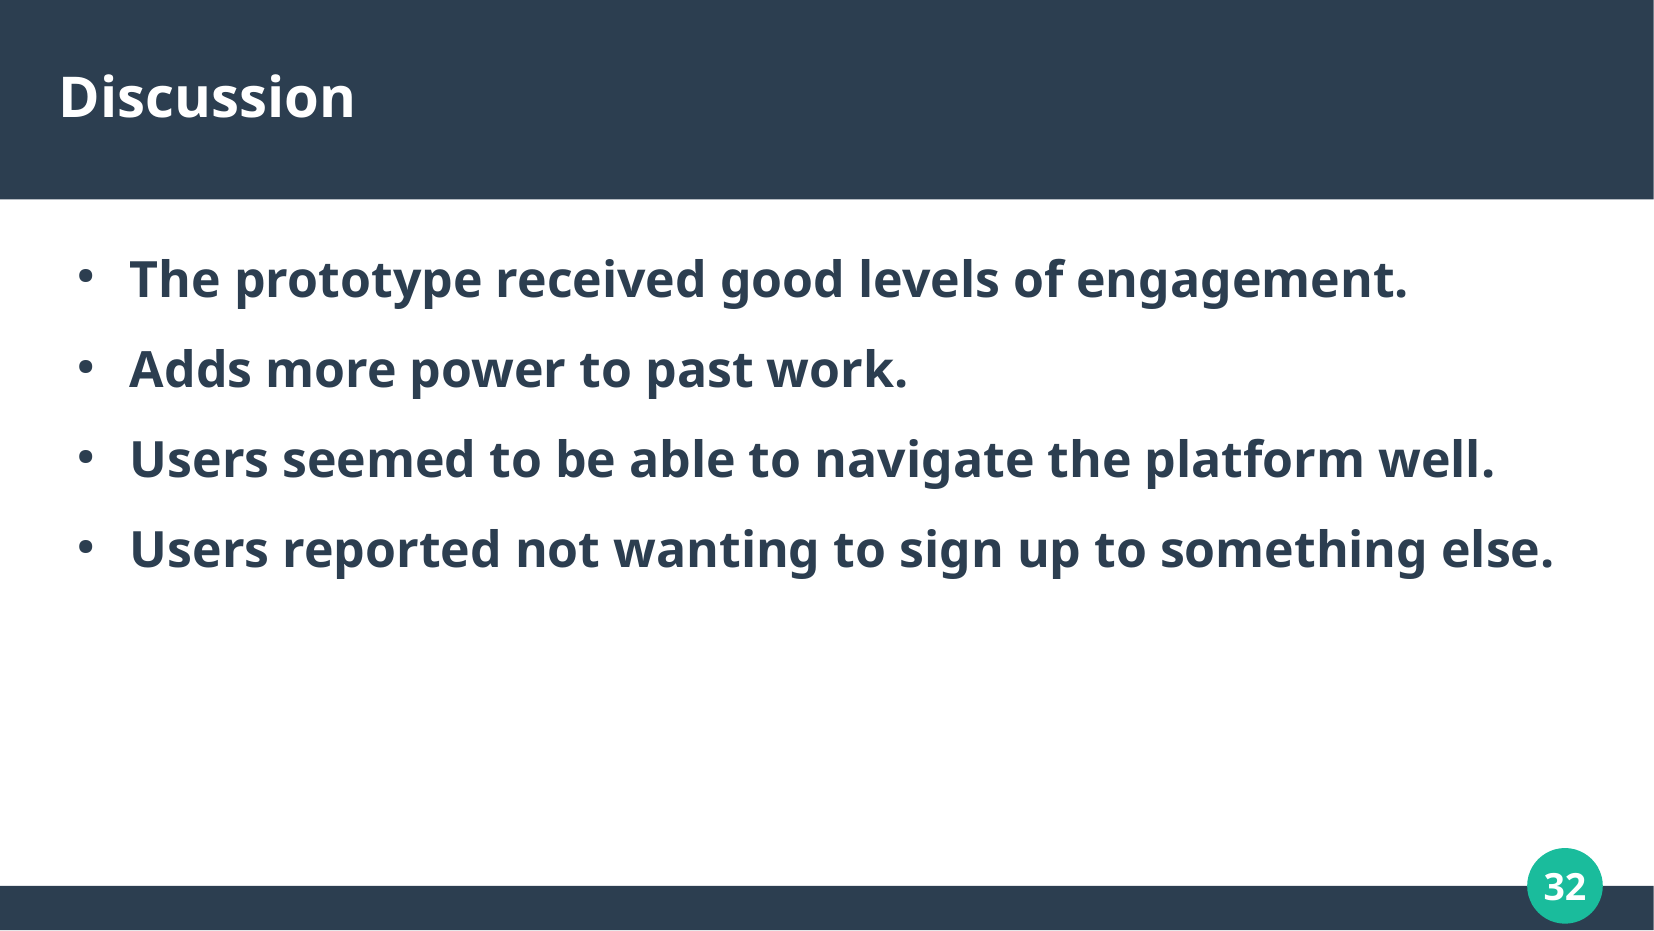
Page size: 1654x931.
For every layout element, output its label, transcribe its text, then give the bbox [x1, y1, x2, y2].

title Discussion [59, 37, 1595, 155]
list The prototype received good levels of engagement. Adds more power to past work. Users seemed to be able to navigate the platform well. Users reported not wanting to sign up to something else. [59, 243, 1595, 864]
